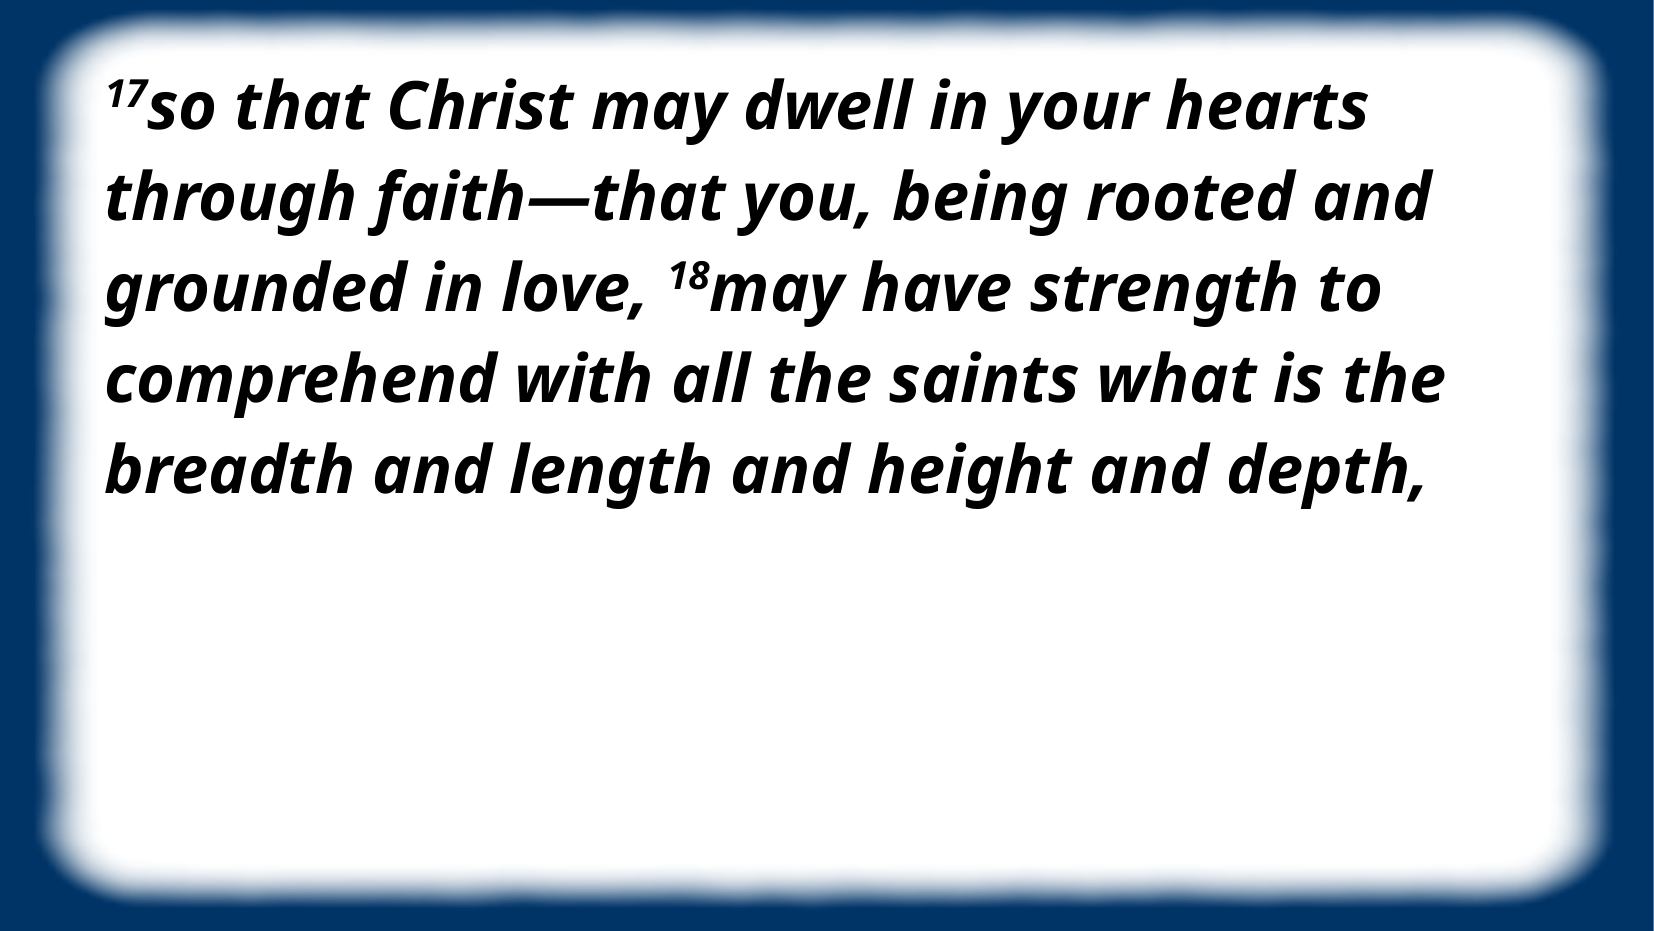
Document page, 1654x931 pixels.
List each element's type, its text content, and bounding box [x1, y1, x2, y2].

text_box 17so that Christ may dwell in your hearts through faith—that you, being rooted and grounded in love, 18may have strength to comprehend with all the saints what is the breadth and length and height and depth, [90, 51, 1576, 511]
picture [0, 0, 1654, 931]
